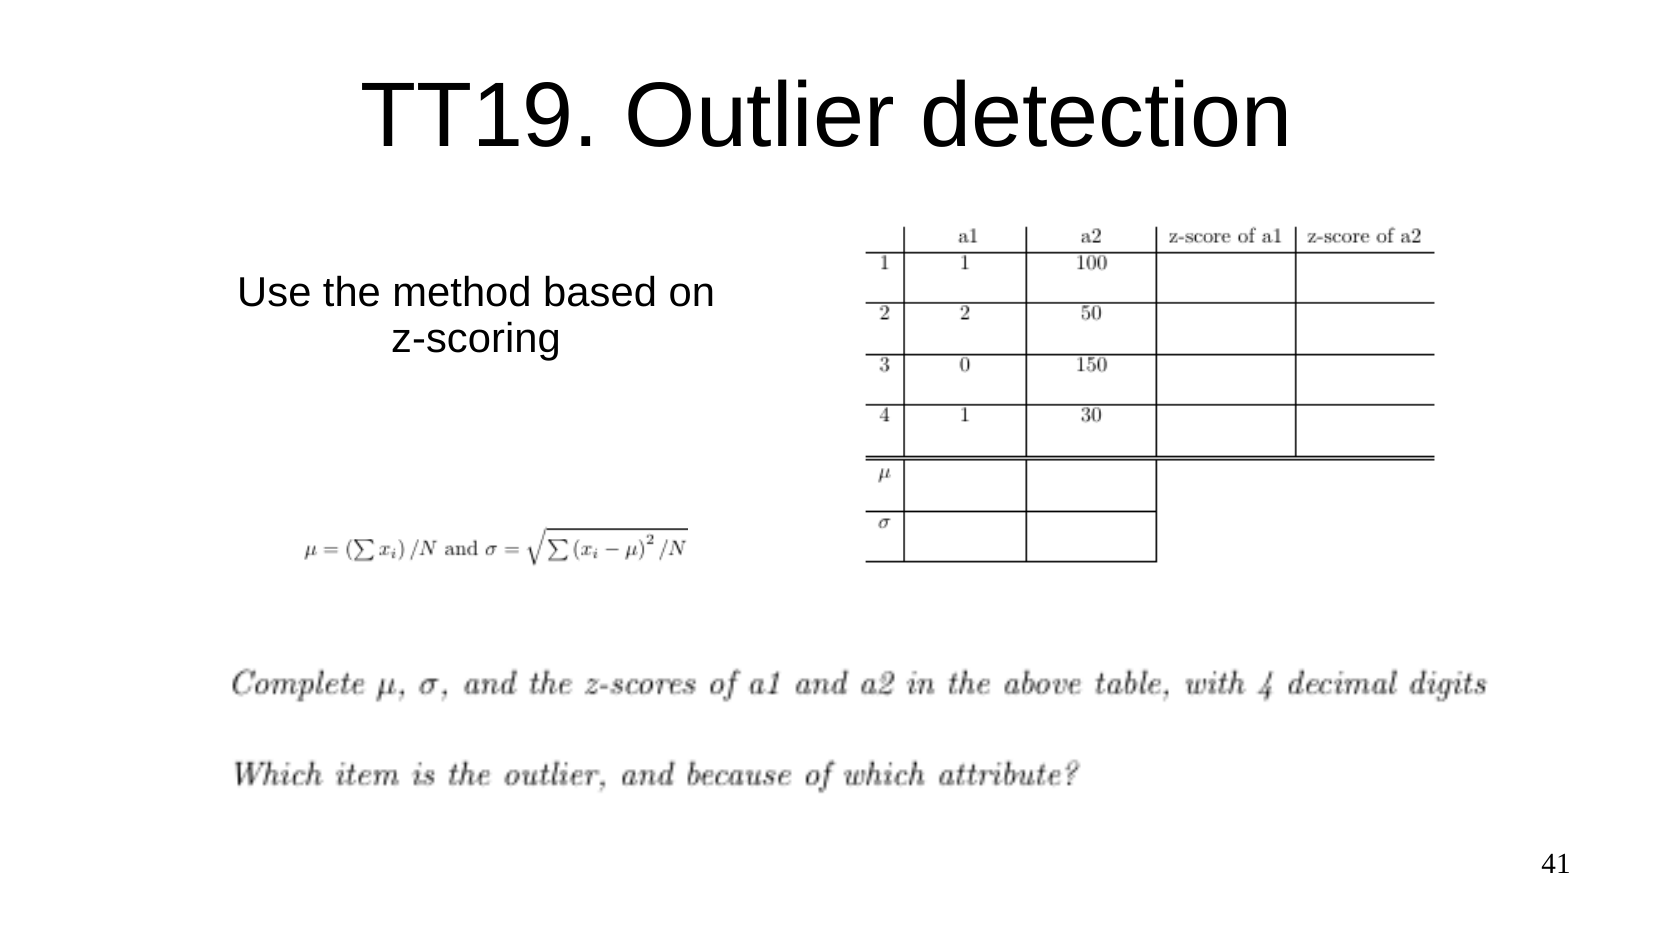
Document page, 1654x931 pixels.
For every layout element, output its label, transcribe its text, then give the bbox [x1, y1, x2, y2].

title TT19. Outlier detection [82, 37, 1571, 193]
text_box Use the method based on z-scoring [165, 210, 788, 421]
picture [300, 502, 688, 586]
picture [206, 644, 1531, 844]
picture [855, 224, 1441, 569]
